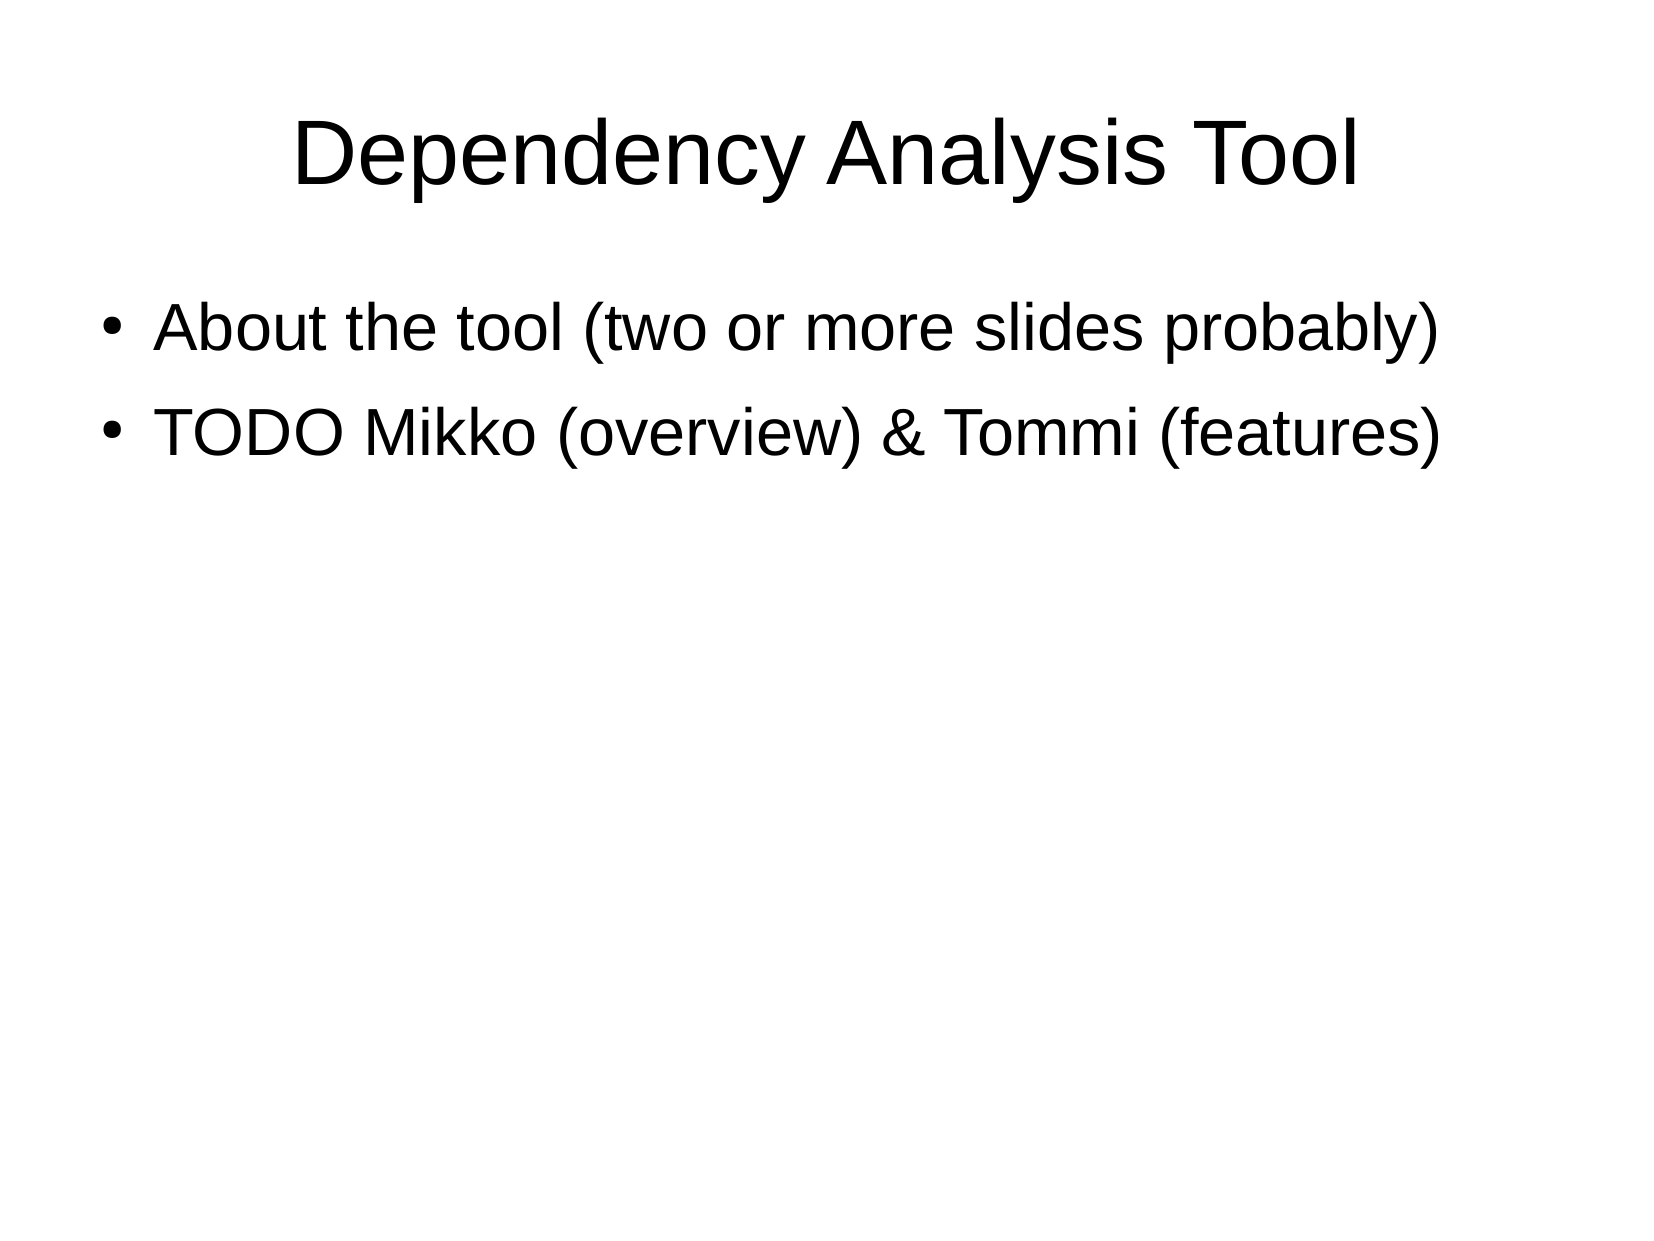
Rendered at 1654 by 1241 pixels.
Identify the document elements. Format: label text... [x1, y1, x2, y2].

title Dependency Analysis Tool [82, 49, 1571, 257]
list About the tool (two or more slides probably) TODO Mikko (overview) & Tommi (features) [82, 290, 1571, 1109]
